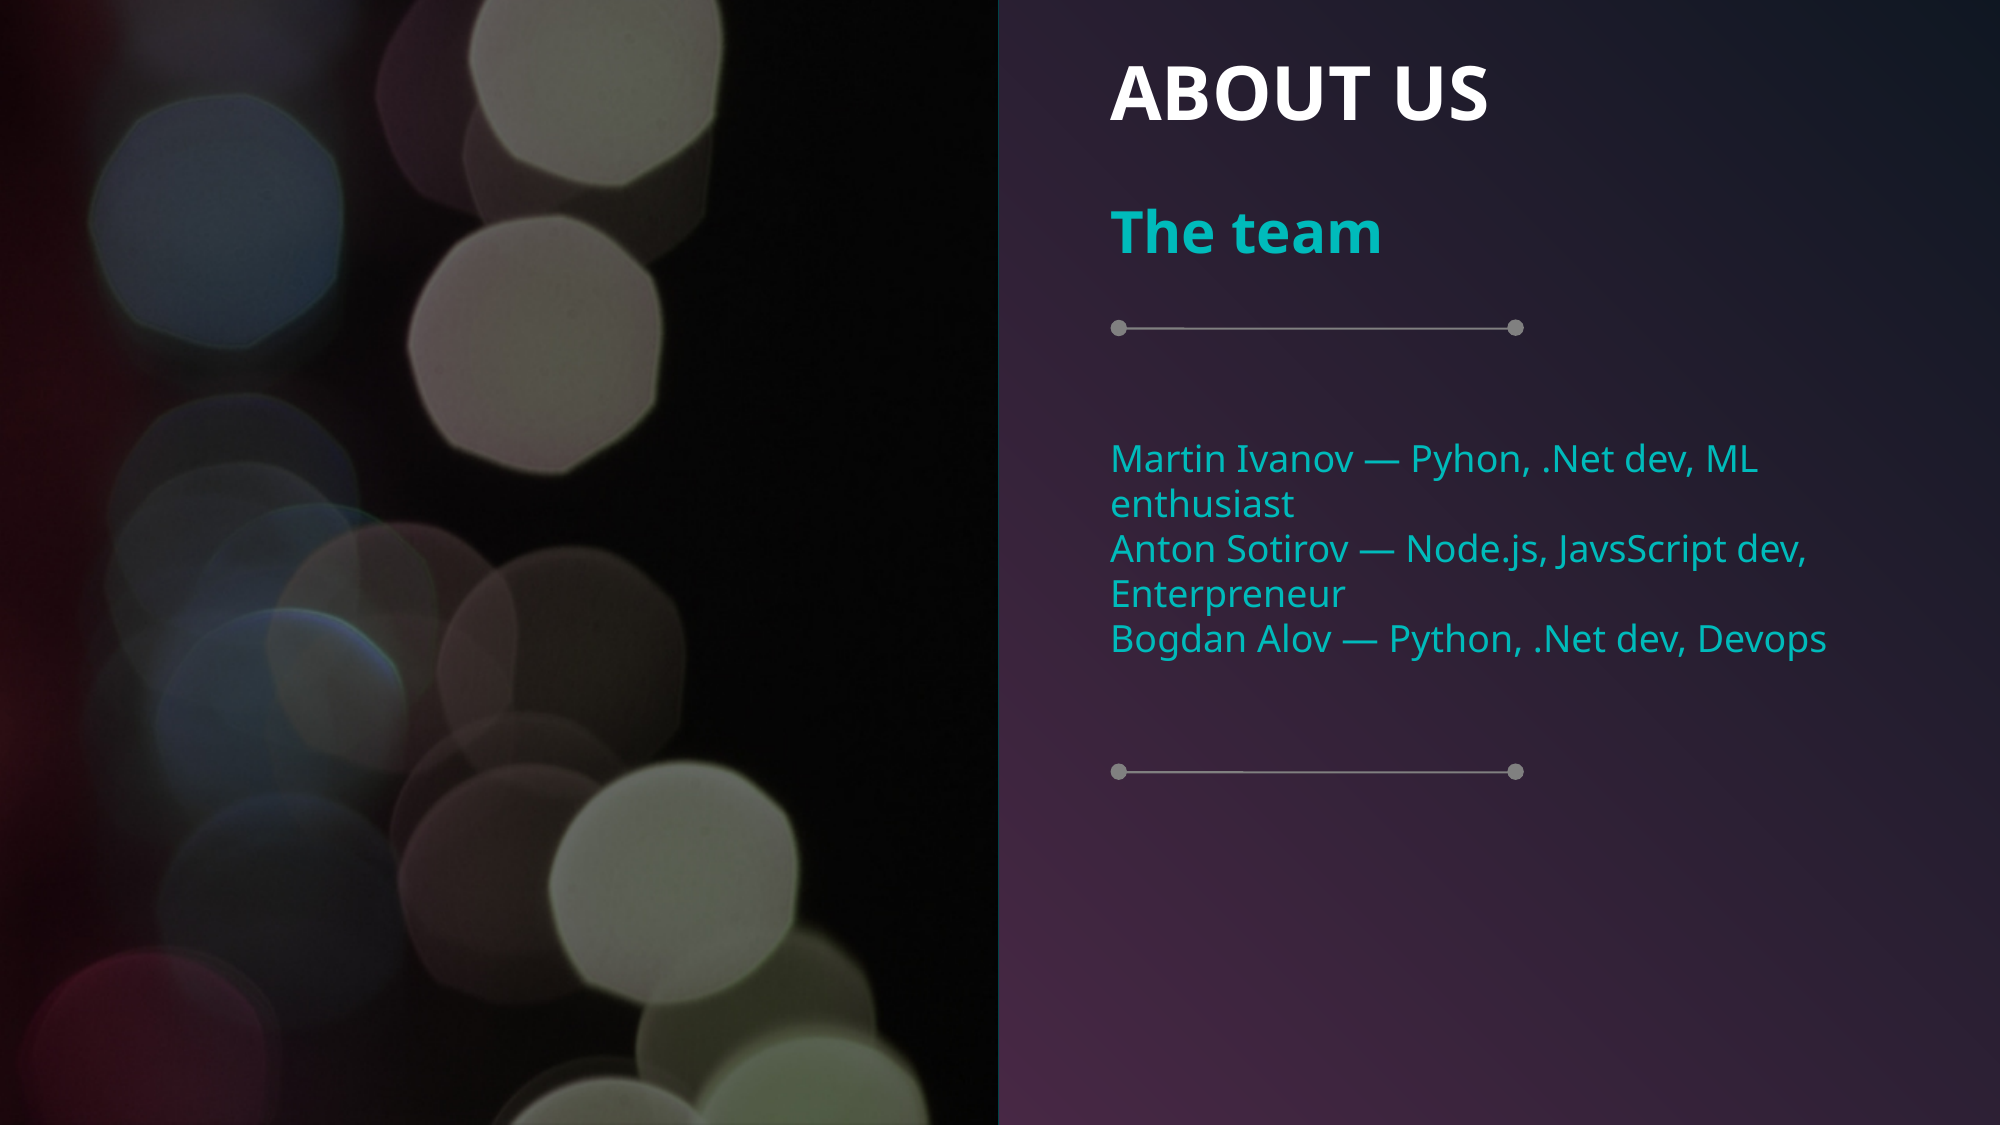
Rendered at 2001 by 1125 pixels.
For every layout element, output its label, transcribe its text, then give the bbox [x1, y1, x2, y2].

title Martin Ivanov — Pyhon, .Net dev, ML enthusiast Anton Sotirov — Node.js, JavsScript dev, Enterpreneur Bogdan Alov — Python, .Net dev, Devops [1110, 426, 1891, 661]
title ABOUT US [1110, 3, 1934, 136]
subtitle The team [1110, 195, 1868, 292]
picture [0, 0, 998, 1125]
